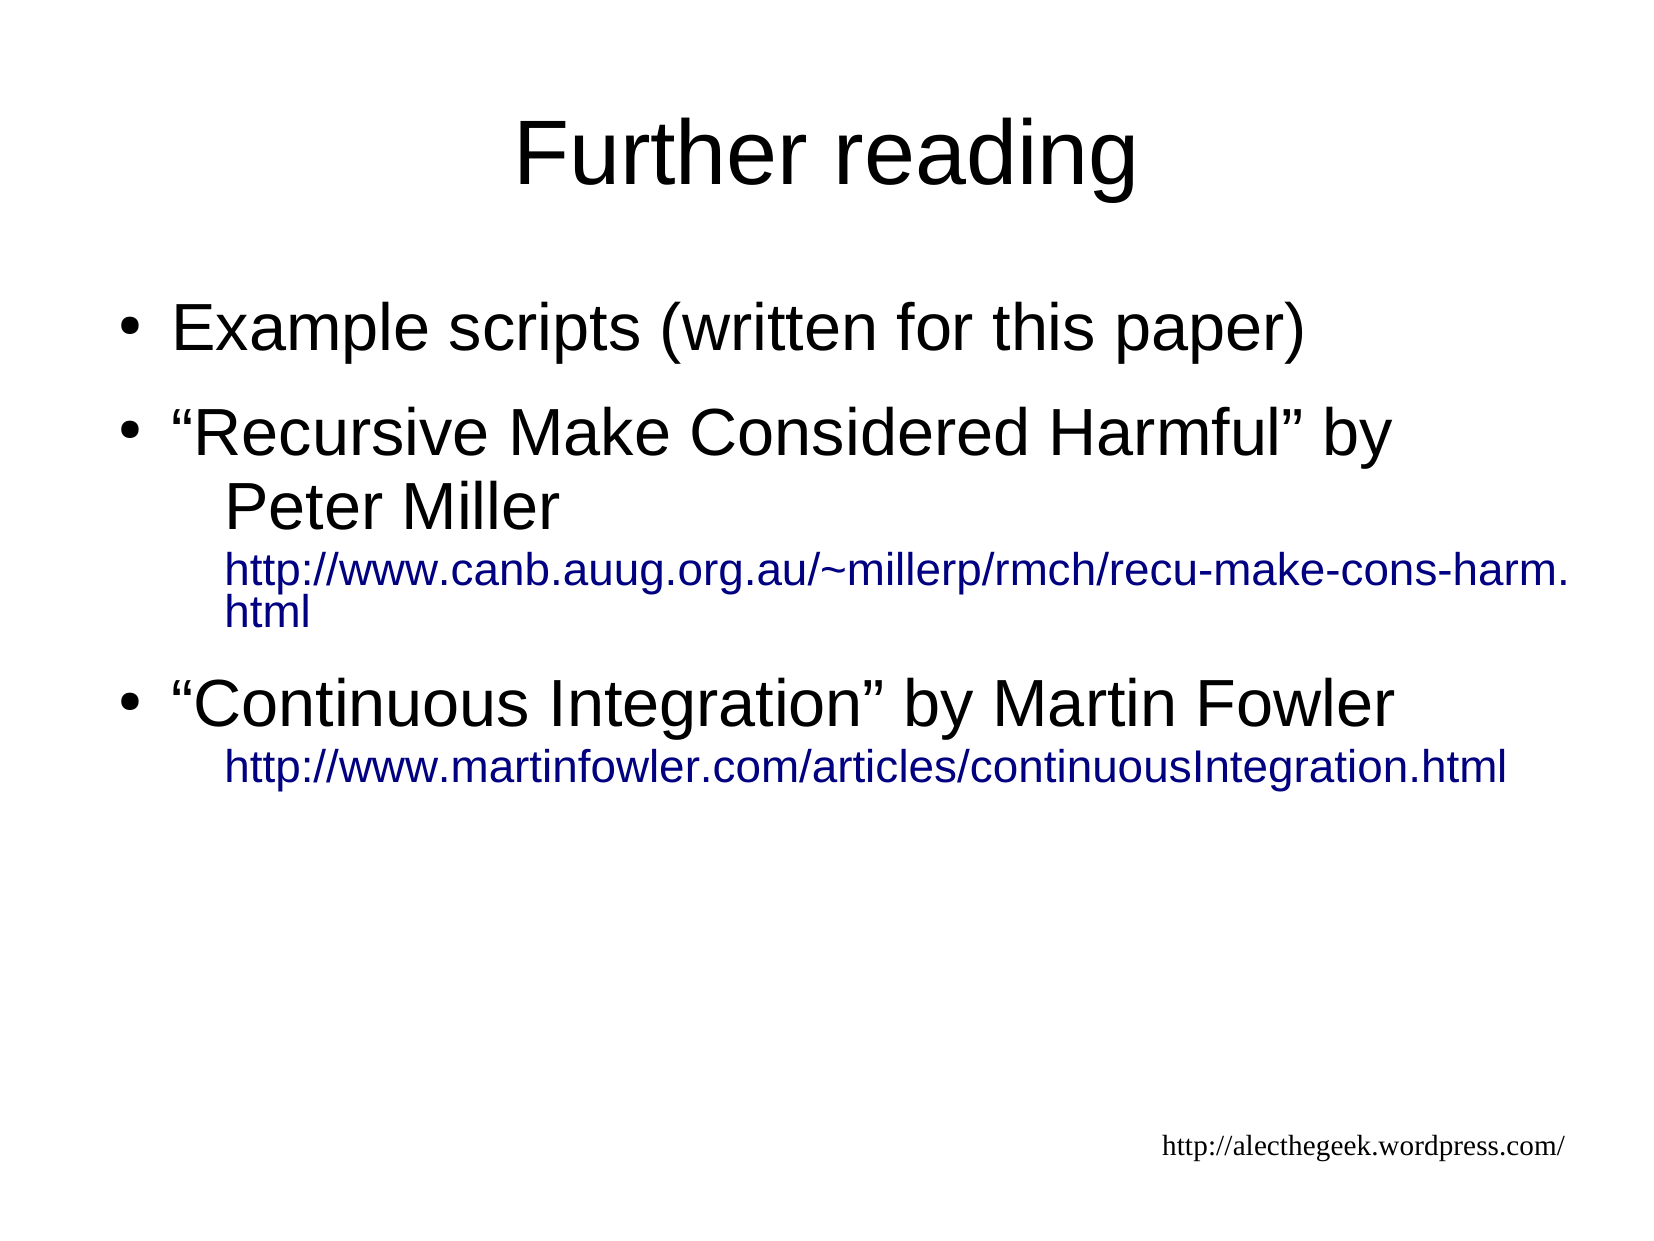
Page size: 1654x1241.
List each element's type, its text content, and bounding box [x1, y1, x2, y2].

title Further reading [82, 49, 1571, 257]
list Example scripts (written for this paper) “Recursive Make Considered Harmful” by Peter Miller http://www.canb.auug.org.au/~millerp/rmch/recu-make-cons-harm.html “Continuous Integration” by Martin Fowler http://www.martinfowler.com/articles/continuousIntegration.html [82, 290, 1571, 1109]
